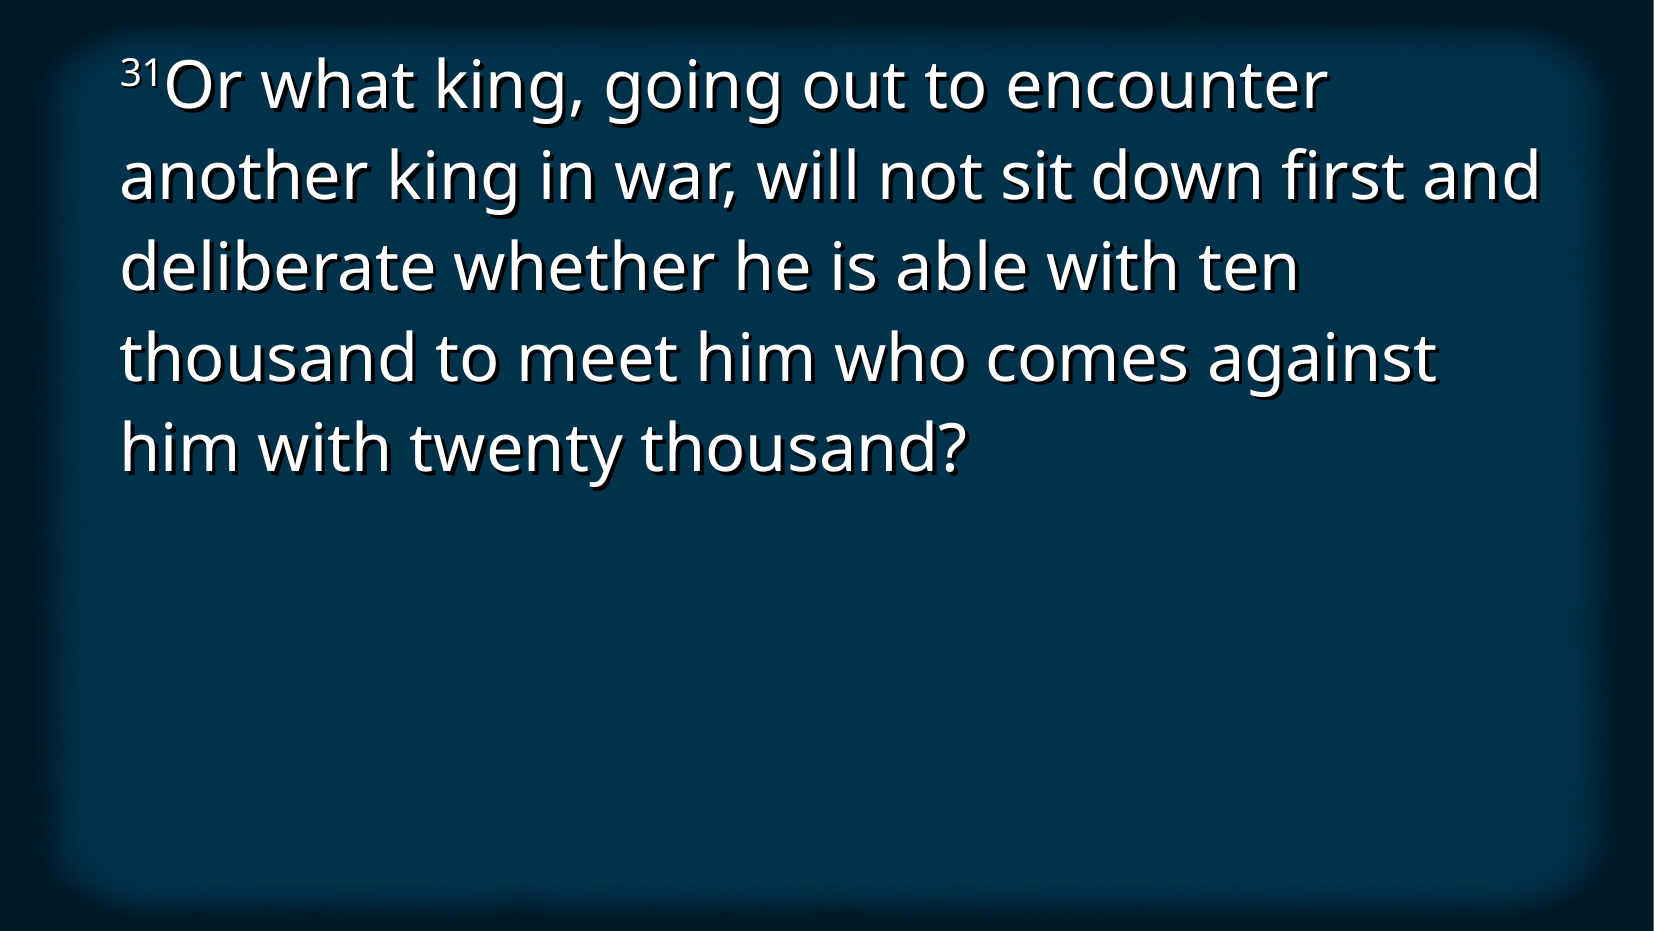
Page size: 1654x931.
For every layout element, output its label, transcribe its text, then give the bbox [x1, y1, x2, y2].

picture [0, 0, 1654, 931]
text_box 31Or what king, going out to encounter another king in war, will not sit down first and deliberate whether he is able with ten thousand to meet him who comes against him with twenty thousand? [105, 30, 1561, 489]
